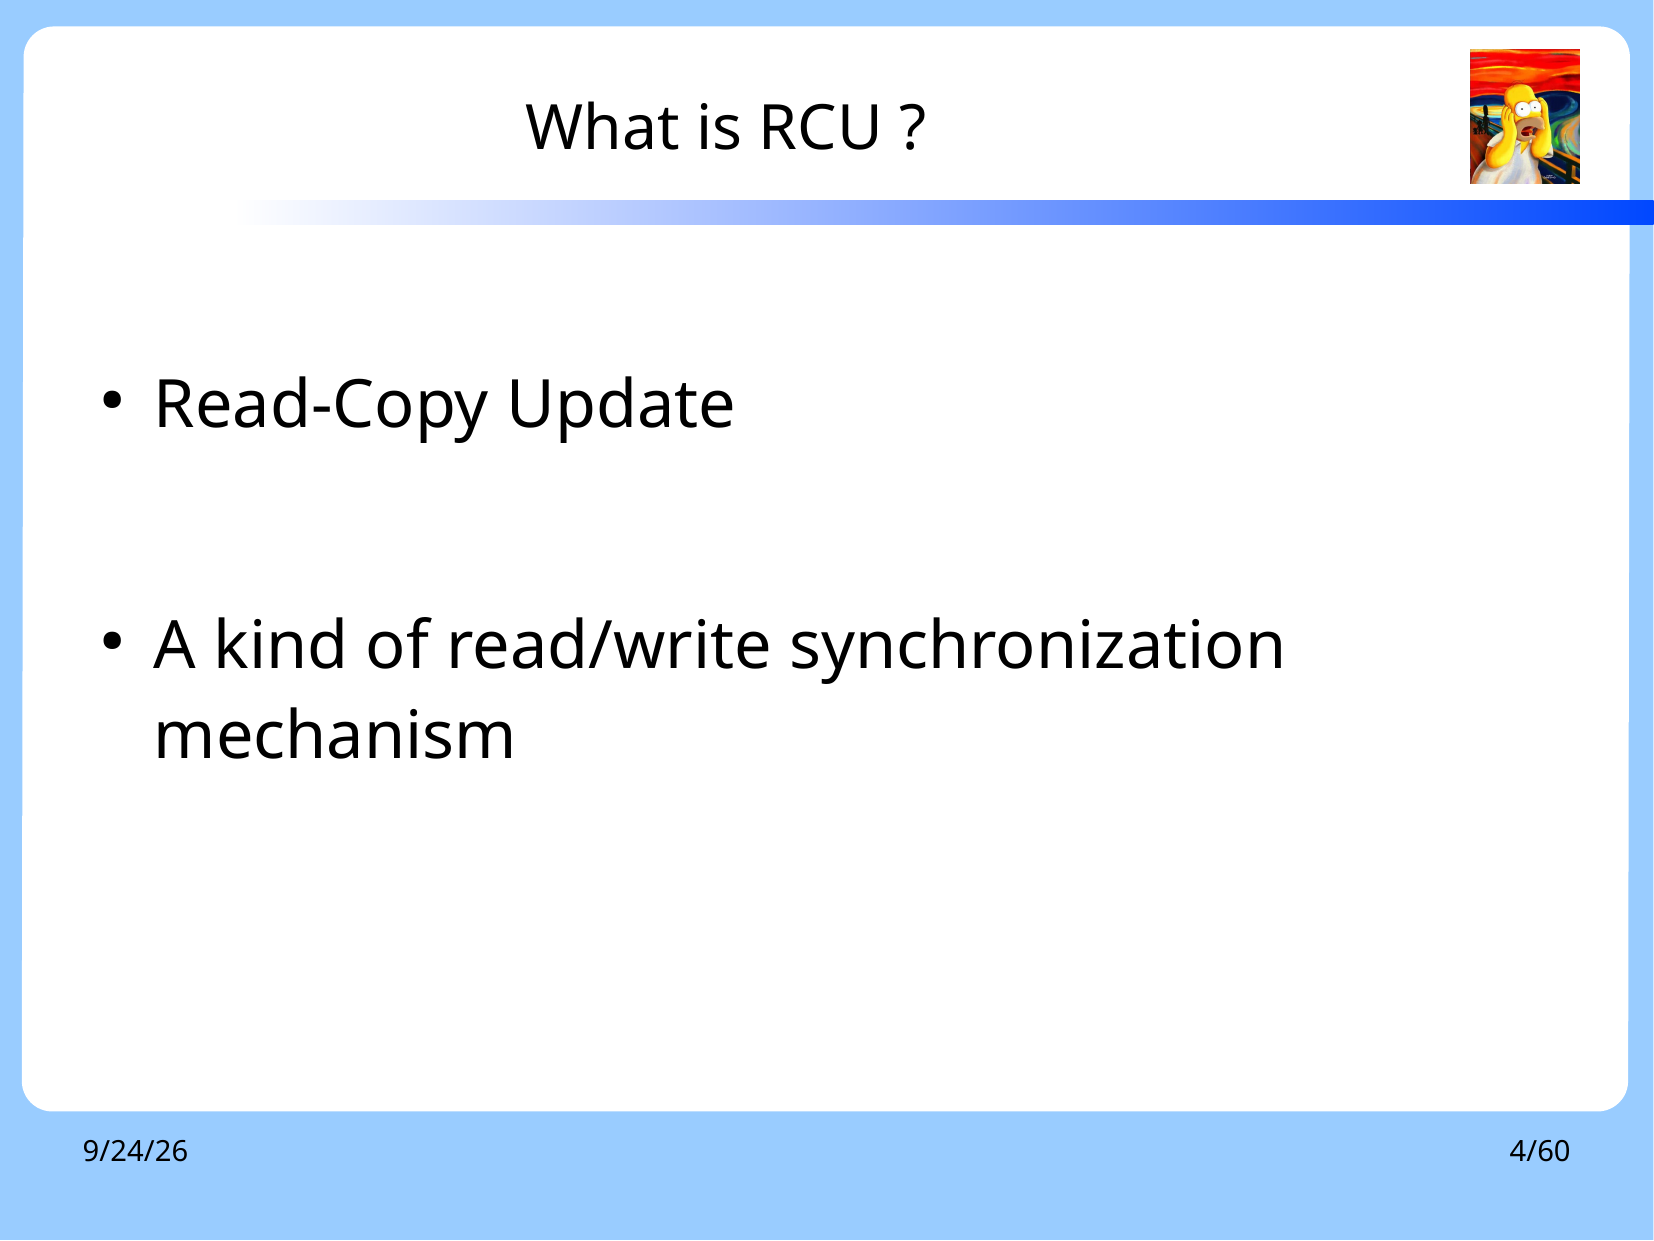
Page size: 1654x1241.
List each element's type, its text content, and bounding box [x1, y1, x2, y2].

picture [1470, 49, 1580, 184]
title What is RCU ? [82, 49, 1371, 201]
list Read-Copy Update A kind of read/write synchronization mechanism [82, 236, 1571, 1051]
